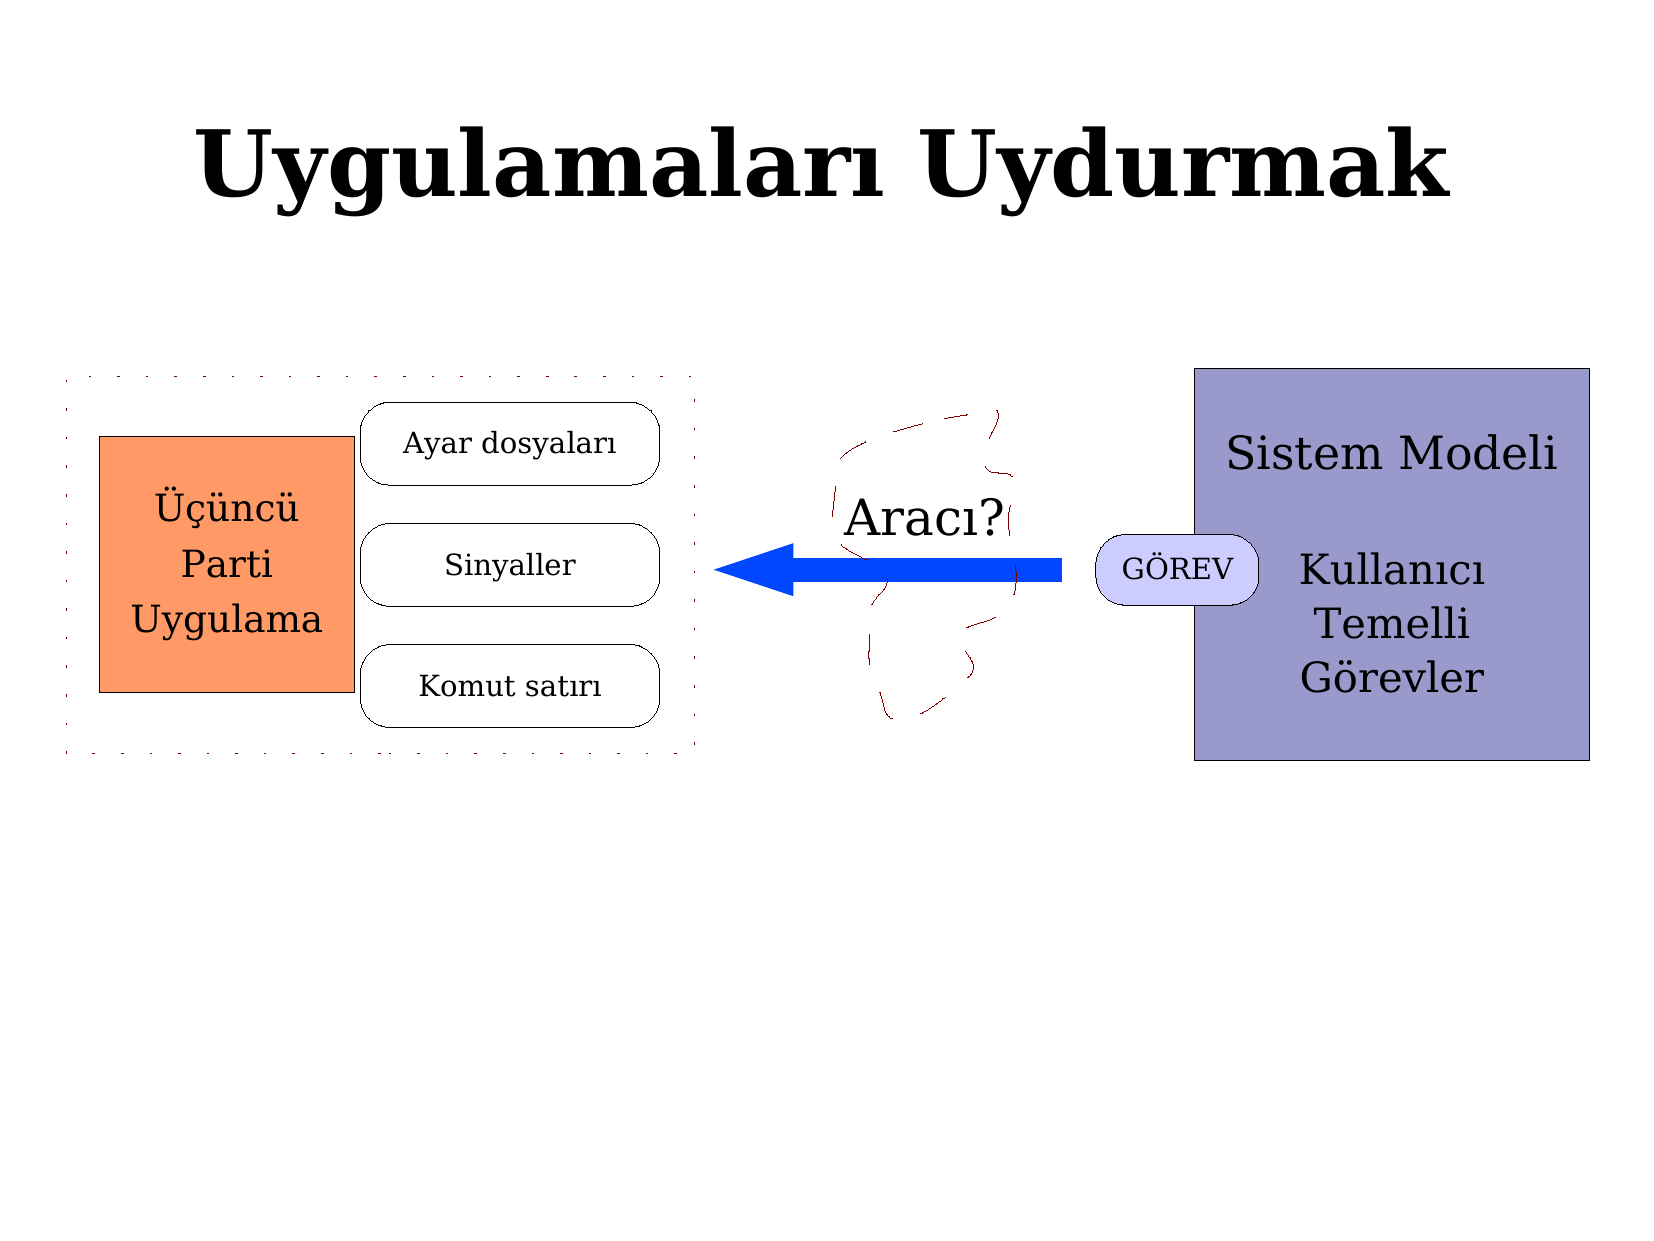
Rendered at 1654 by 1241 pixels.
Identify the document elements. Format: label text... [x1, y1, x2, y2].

text_box GÖREV [1095, 534, 1259, 606]
text_box Komut satırı [360, 644, 660, 728]
text_box Sistem Modeli Kullanıcı Temelli Görevler [1194, 368, 1590, 761]
text_box Sinyaller [360, 523, 660, 607]
text_box Uygulamaları Uydurmak [193, 109, 1451, 218]
text_box Üçüncü Parti Uygulama [99, 436, 355, 693]
text_box Aracı? [844, 489, 1006, 548]
text_box Ayar dosyaları [360, 402, 660, 486]
